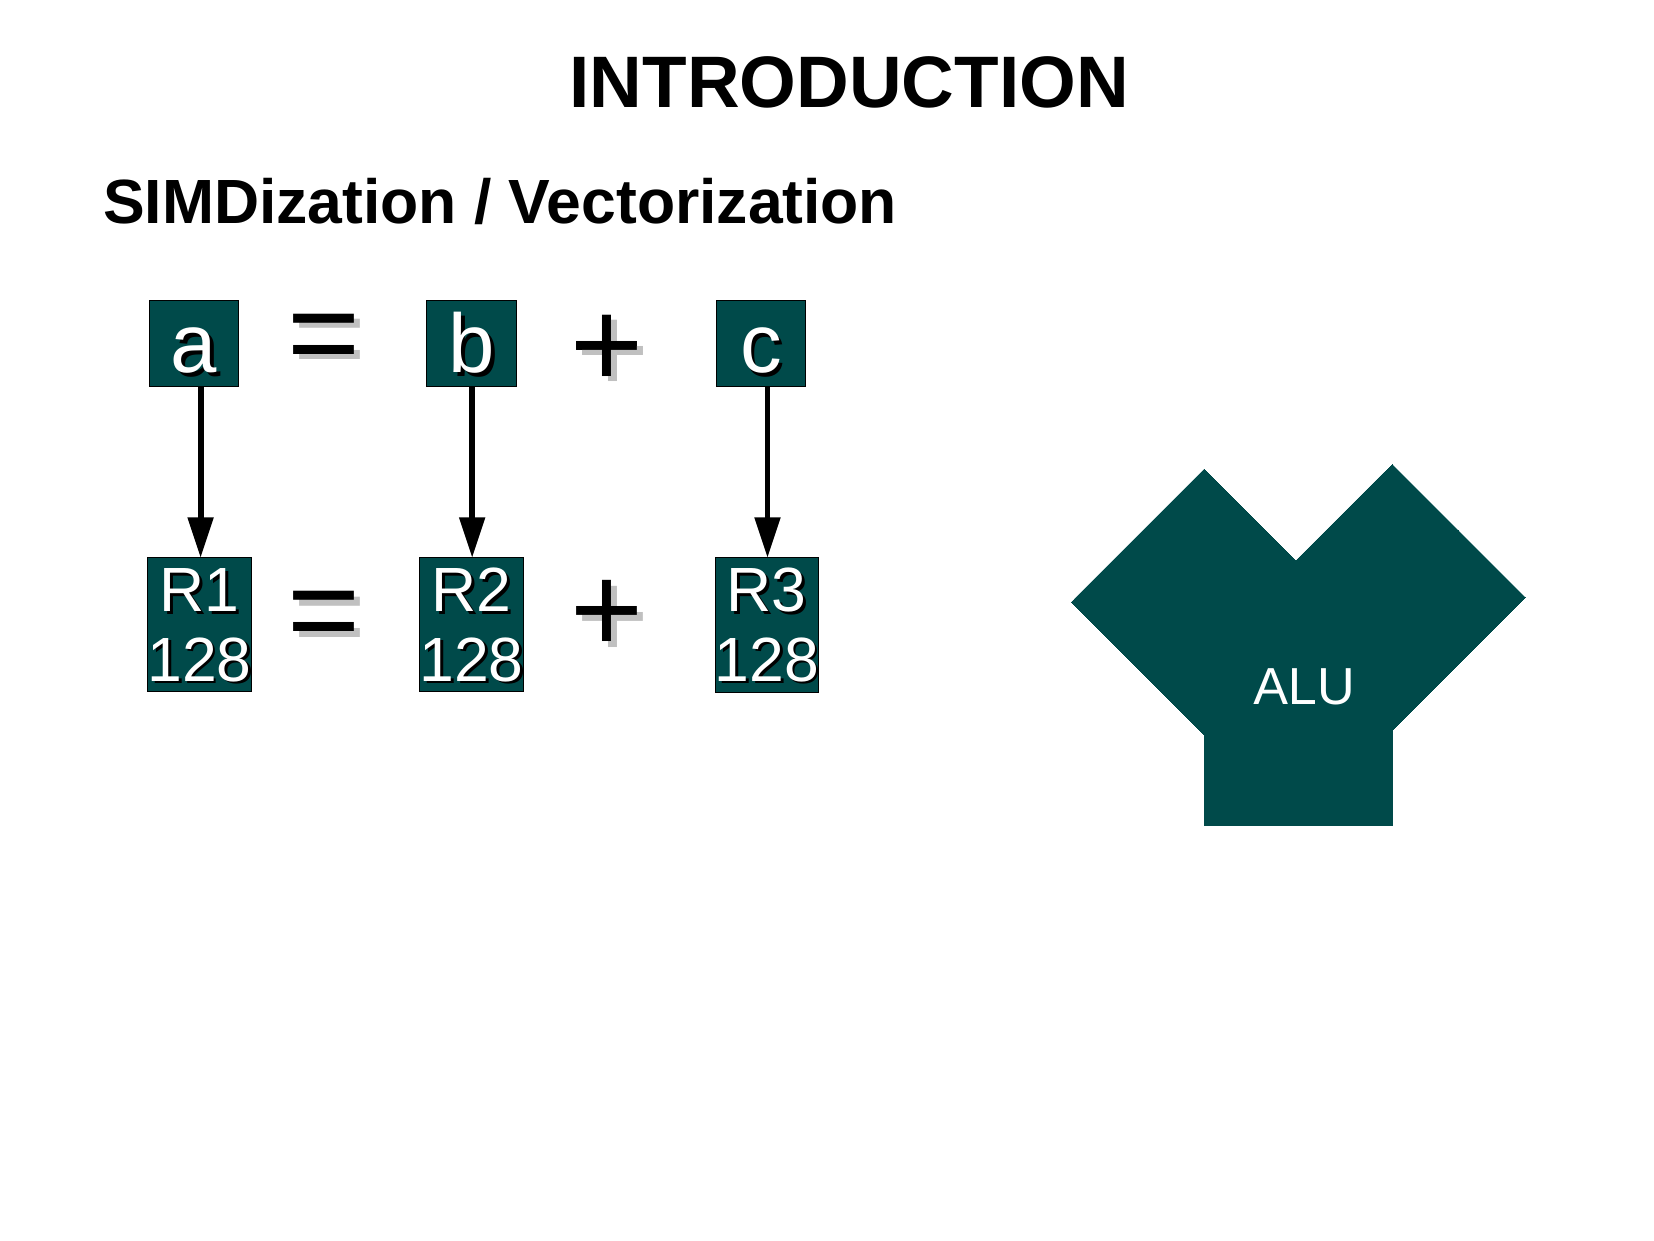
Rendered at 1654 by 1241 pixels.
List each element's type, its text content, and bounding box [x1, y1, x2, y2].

text_box a [149, 300, 239, 387]
text_box = [279, 288, 369, 376]
text_box R2 128 [419, 557, 524, 692]
text_box R3 128 [715, 557, 819, 693]
text_box SIMDization / Vectorization [88, 159, 1536, 245]
text_box + [562, 566, 653, 653]
text_box INTRODUCTION [555, 33, 1146, 130]
text_box [1071, 464, 1526, 826]
text_box ALU [1238, 649, 1422, 781]
text_box b [426, 300, 517, 387]
text_box + [562, 300, 653, 387]
text_box c [716, 300, 806, 387]
text_box = [279, 566, 369, 653]
text_box R1 128 [147, 557, 252, 692]
text_box [1323, 655, 1368, 727]
